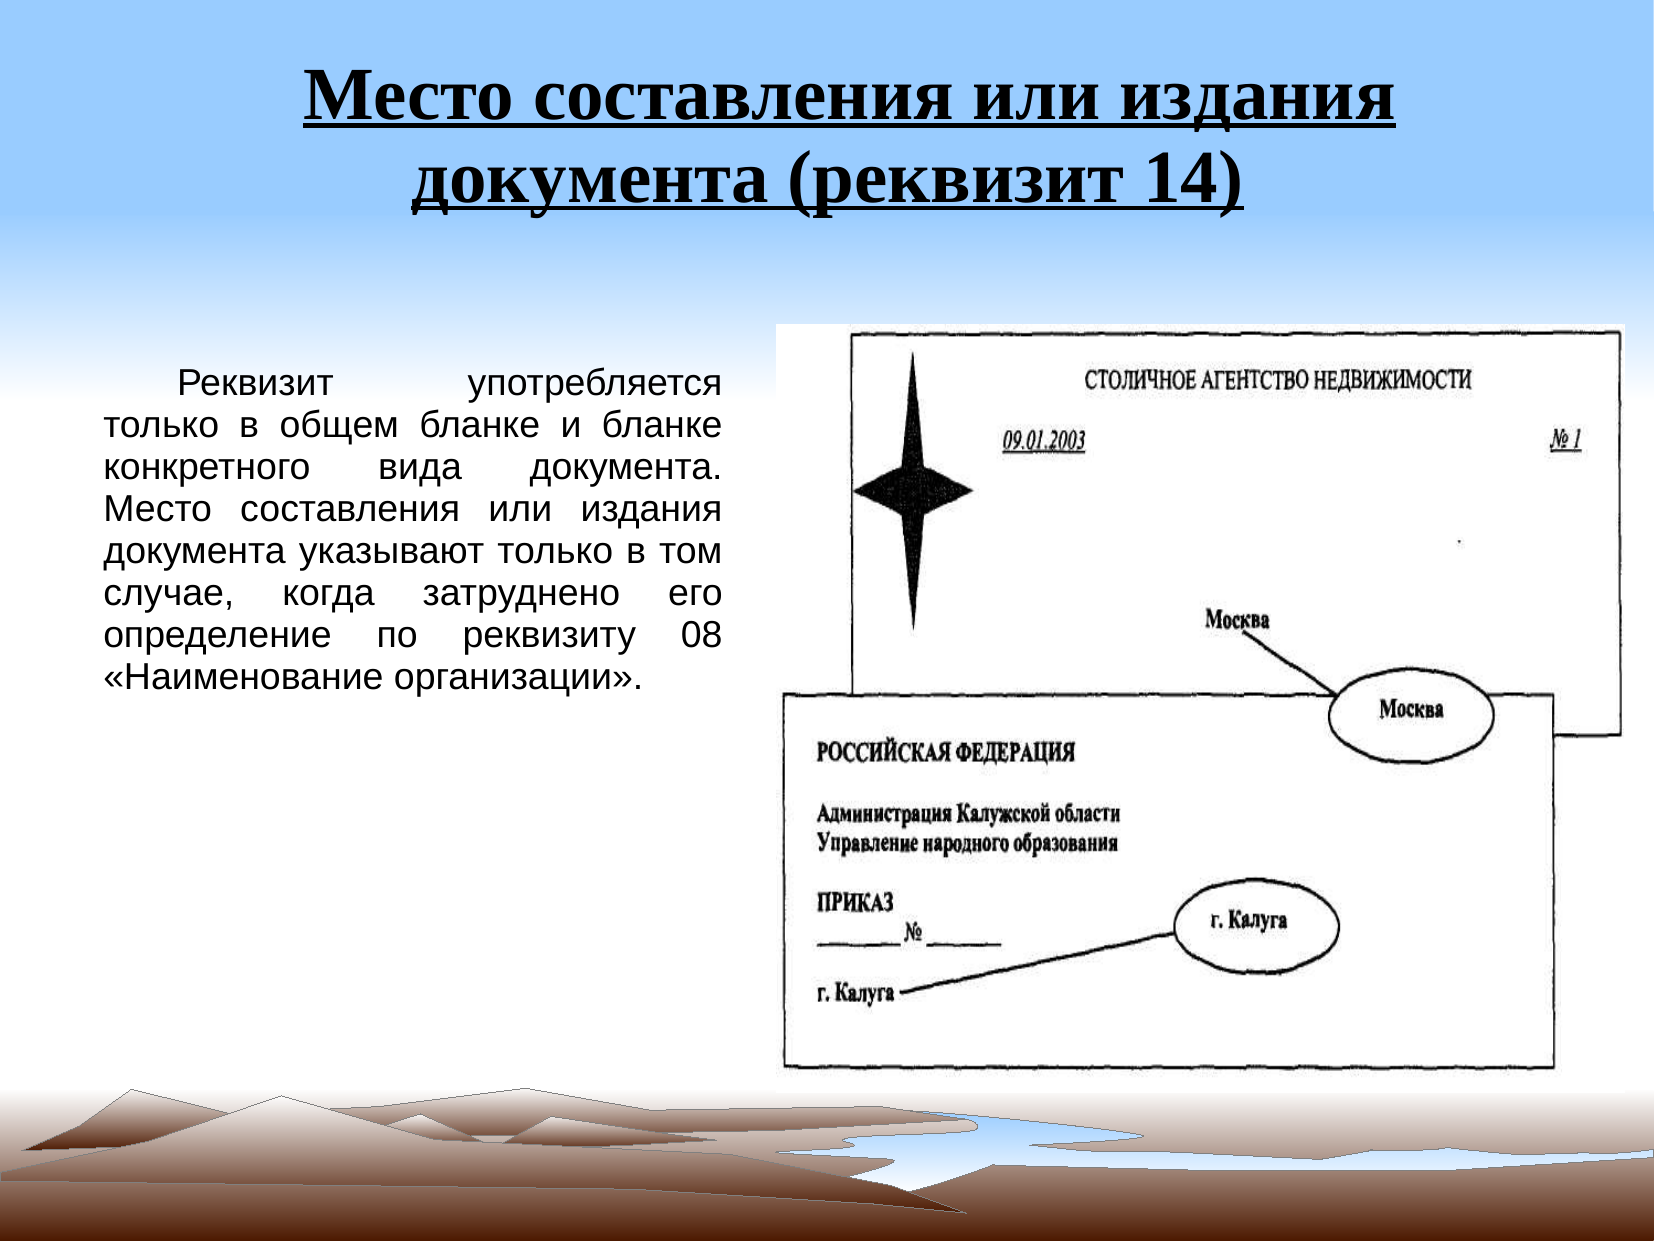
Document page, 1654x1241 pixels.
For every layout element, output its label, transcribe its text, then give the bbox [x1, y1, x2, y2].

text_box Реквизит употребляется только в общем бланке и бланке конкретного вида документа. Место составления или издания документа указывают только в том случае, когда затруднено его определение по реквизиту 08 «Наименование организации». [88, 354, 739, 1034]
title Место составления или издания документа (реквизит 14) [121, 41, 1534, 229]
picture [776, 324, 1625, 1093]
